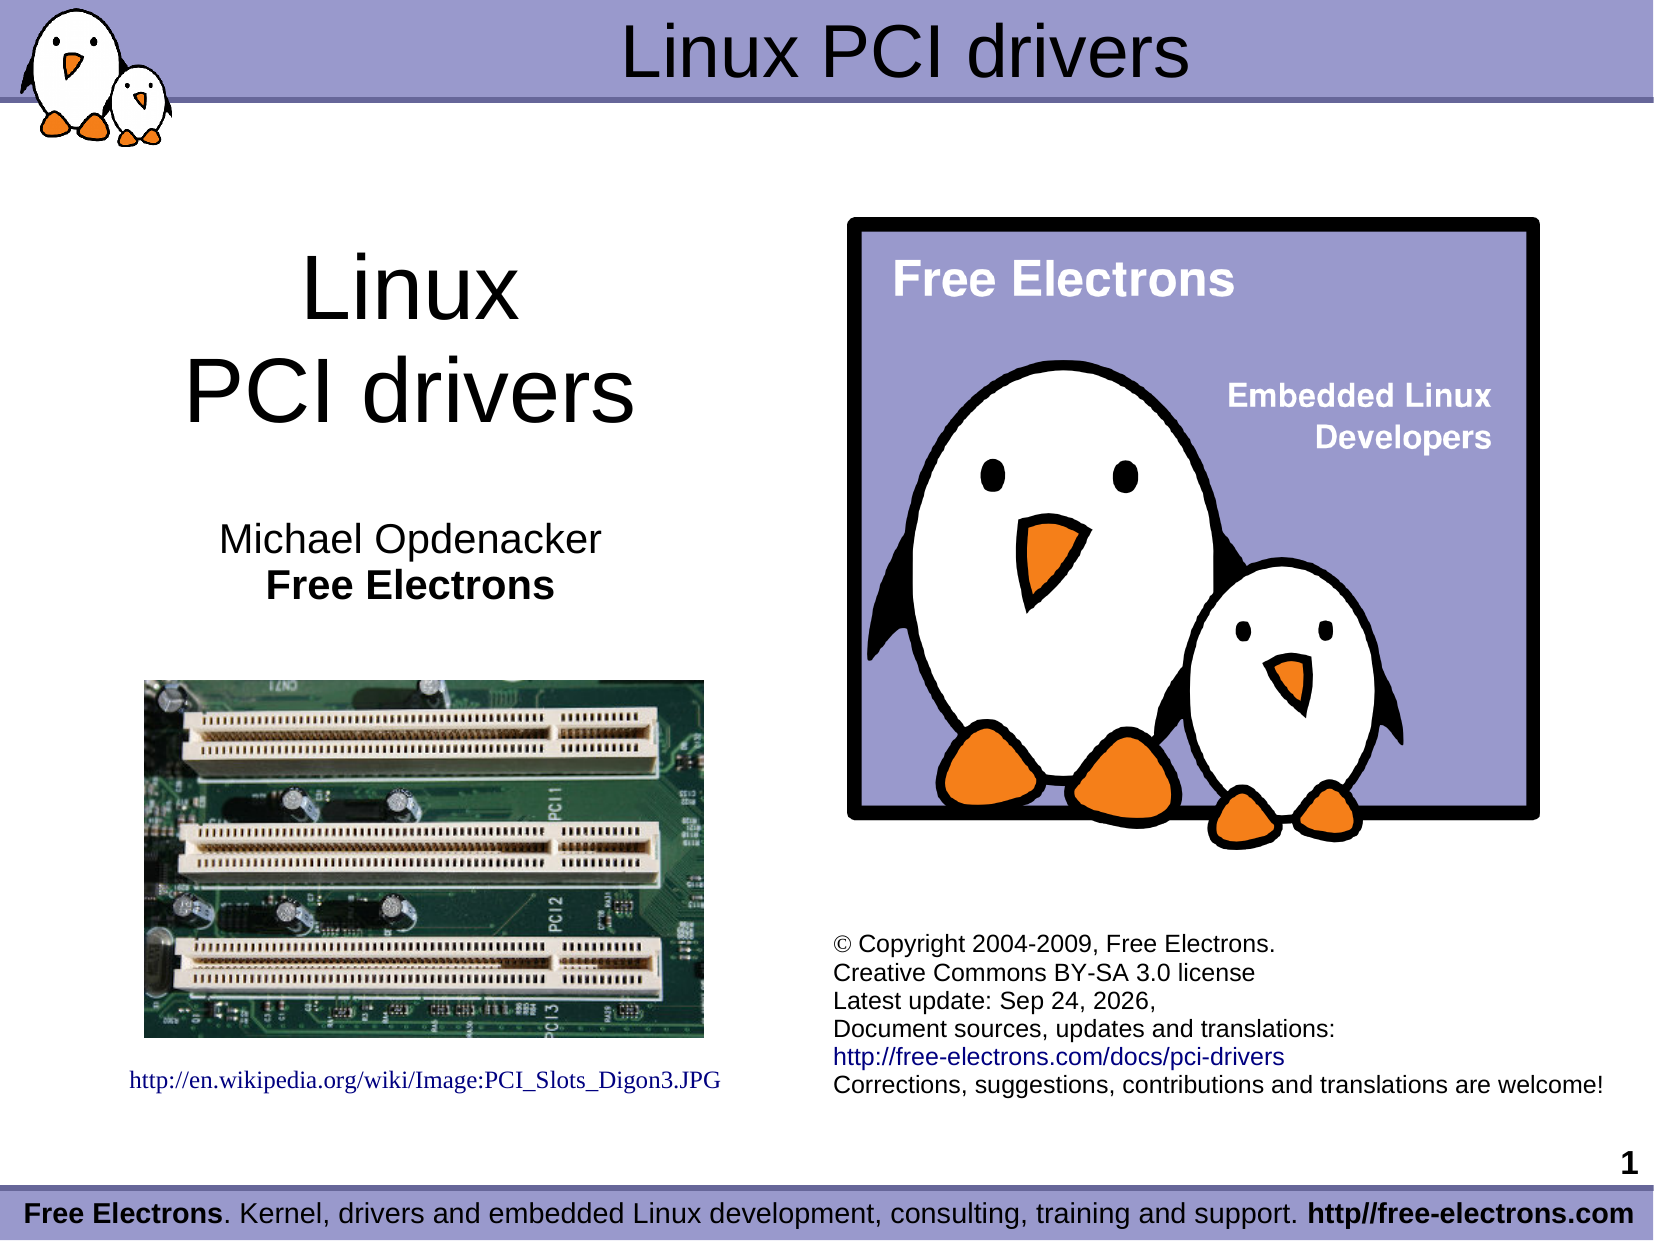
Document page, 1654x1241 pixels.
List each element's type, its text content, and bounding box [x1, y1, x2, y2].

picture [144, 680, 704, 1038]
list © Copyright 2004-2009, Free Electrons. Creative Commons BY-SA 3.0 license Latest update: Jul 1, 2010, Document sources, updates and translations: http://free-electrons.com/docs/pci-drivers Corrections, suggestions, contributions and translations are welcome! [833, 930, 1631, 1118]
title Linux PCI drivers [161, 4, 1651, 98]
picture [20, 8, 172, 147]
picture [847, 217, 1540, 850]
subtitle Linux PCI drivers Michael Opdenacker Free Electrons [25, 167, 778, 678]
text_box http://en.wikipedia.org/wiki/Image:PCI_Slots_Digon3.JPG [129, 1066, 723, 1097]
